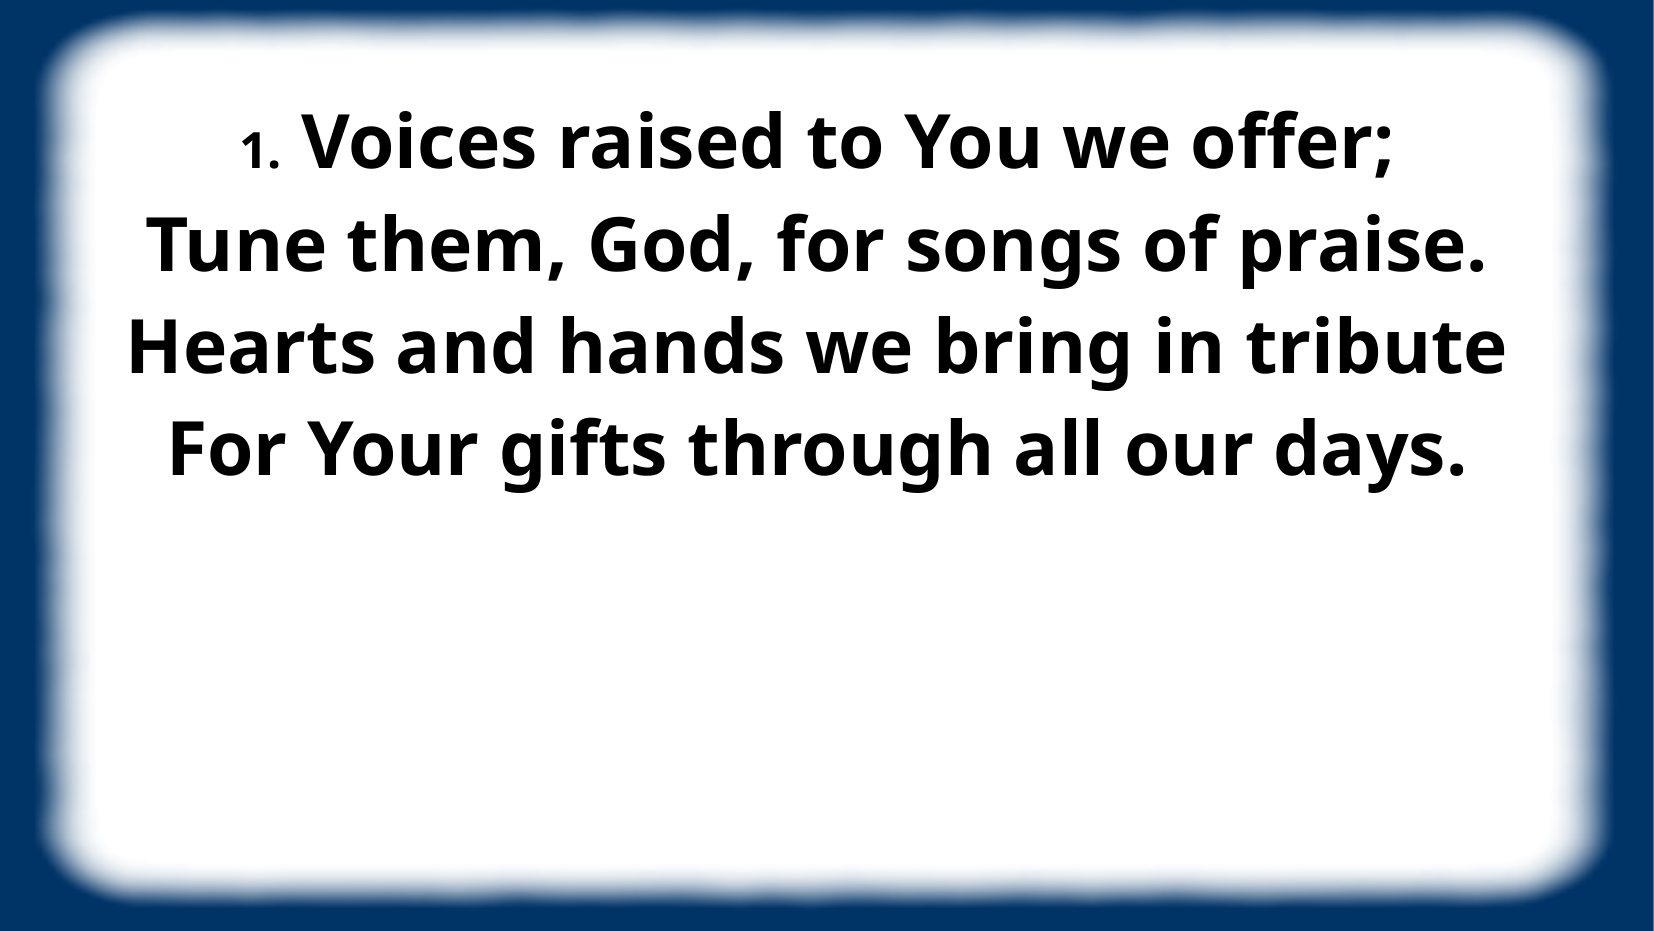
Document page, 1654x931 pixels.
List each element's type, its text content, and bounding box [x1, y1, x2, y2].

text_box 1. Voices raised to You we offer; Tune them, God, for songs of praise. Hearts and hands we bring in tribute For Your gifts through all our days. [90, 81, 1546, 541]
picture [0, 0, 1654, 931]
